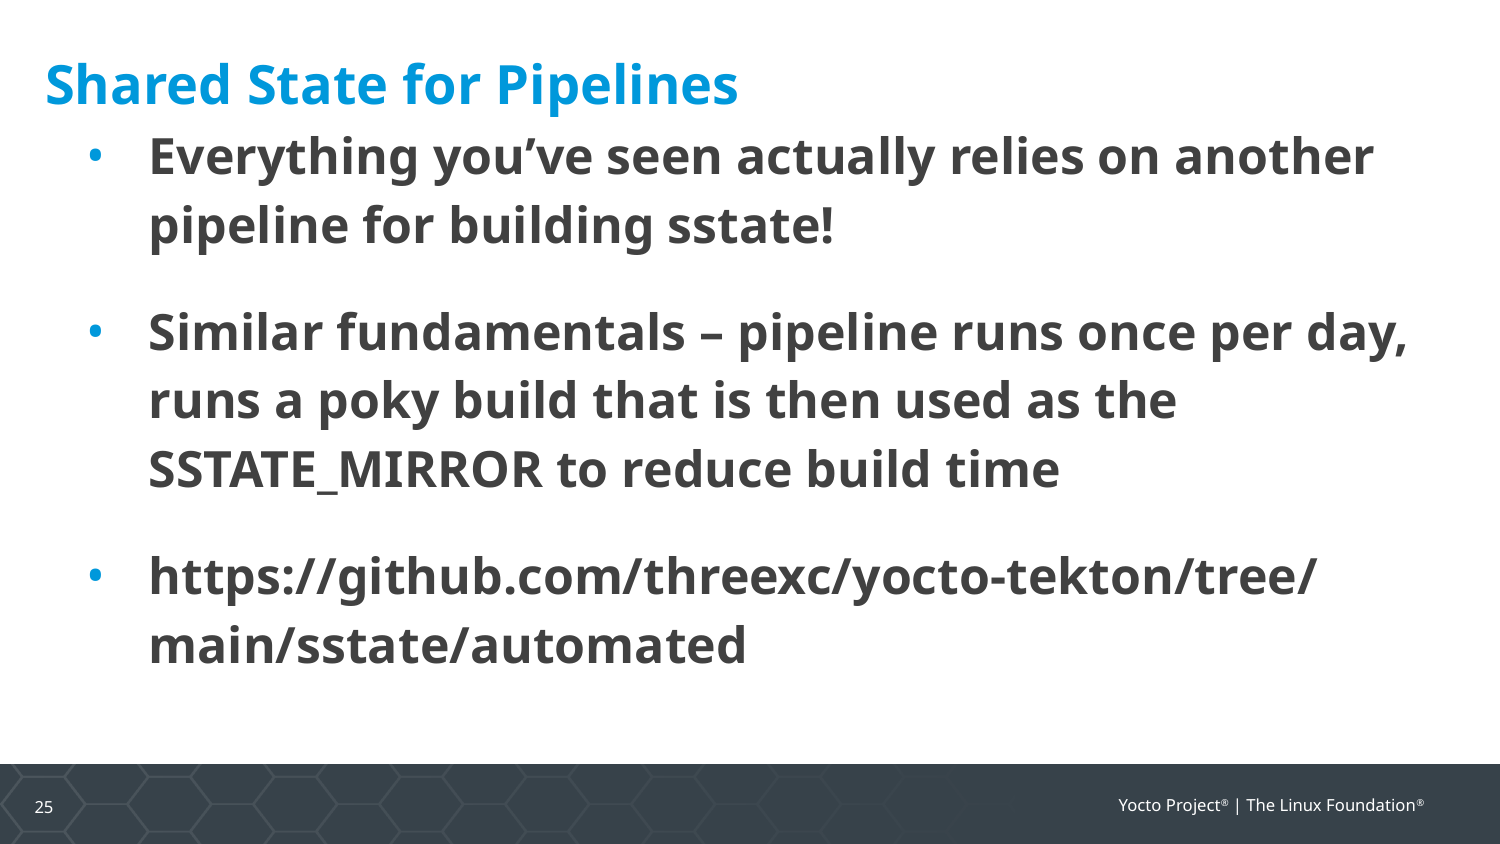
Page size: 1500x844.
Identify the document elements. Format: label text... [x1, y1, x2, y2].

title Shared State for Pipelines [45, 50, 1395, 160]
list Everything you’ve seen actually relies on another pipeline for building sstate! Similar fundamentals – pipeline runs once per day, runs a poky build that is then used as the SSTATE_MIRROR to reduce build time https://github.com/threexc/yocto-tekton/tree/main/sstate/automated [73, 115, 1425, 734]
picture [0, 0, 1500, 844]
